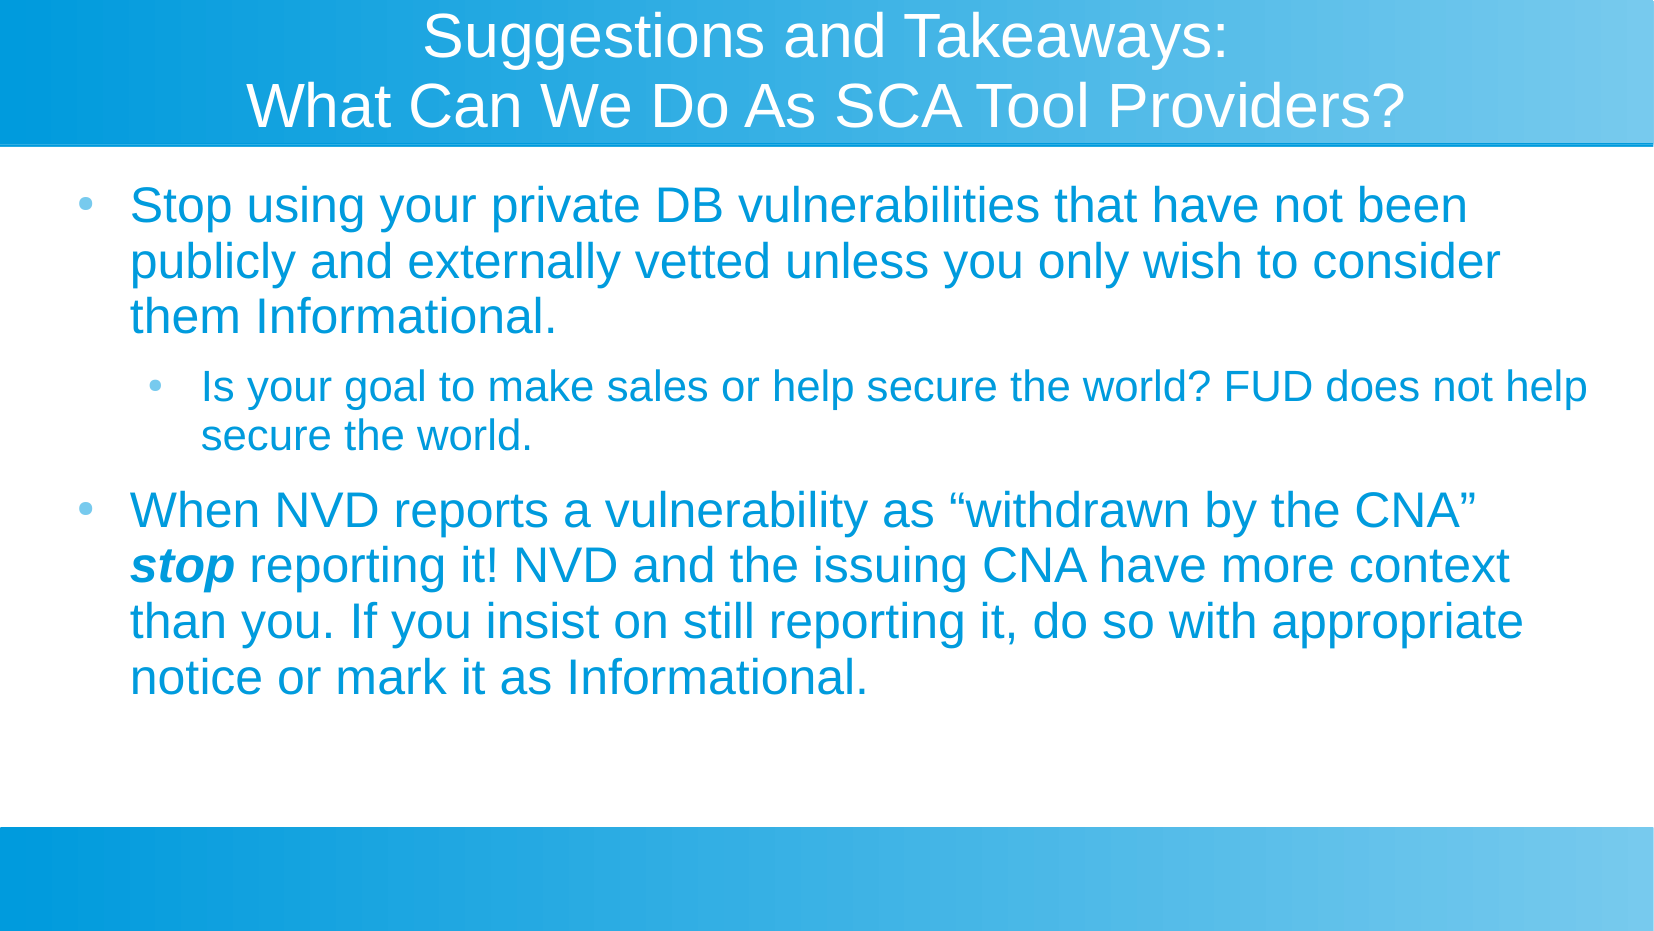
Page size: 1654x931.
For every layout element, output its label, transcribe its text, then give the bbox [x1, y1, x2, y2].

title Suggestions and Takeaways: What Can We Do As SCA Tool Providers? [59, 0, 1595, 148]
list Stop using your private DB vulnerabilities that have not been publicly and externally vetted unless you only wish to consider them Informational. Is your goal to make sales or help secure the world? FUD does not help secure the world. When NVD reports a vulnerability as “withdrawn by the CNA” stop reporting it! NVD and the issuing CNA have more context than you. If you insist on still reporting it, do so with appropriate notice or mark it as Informational. [59, 177, 1595, 768]
